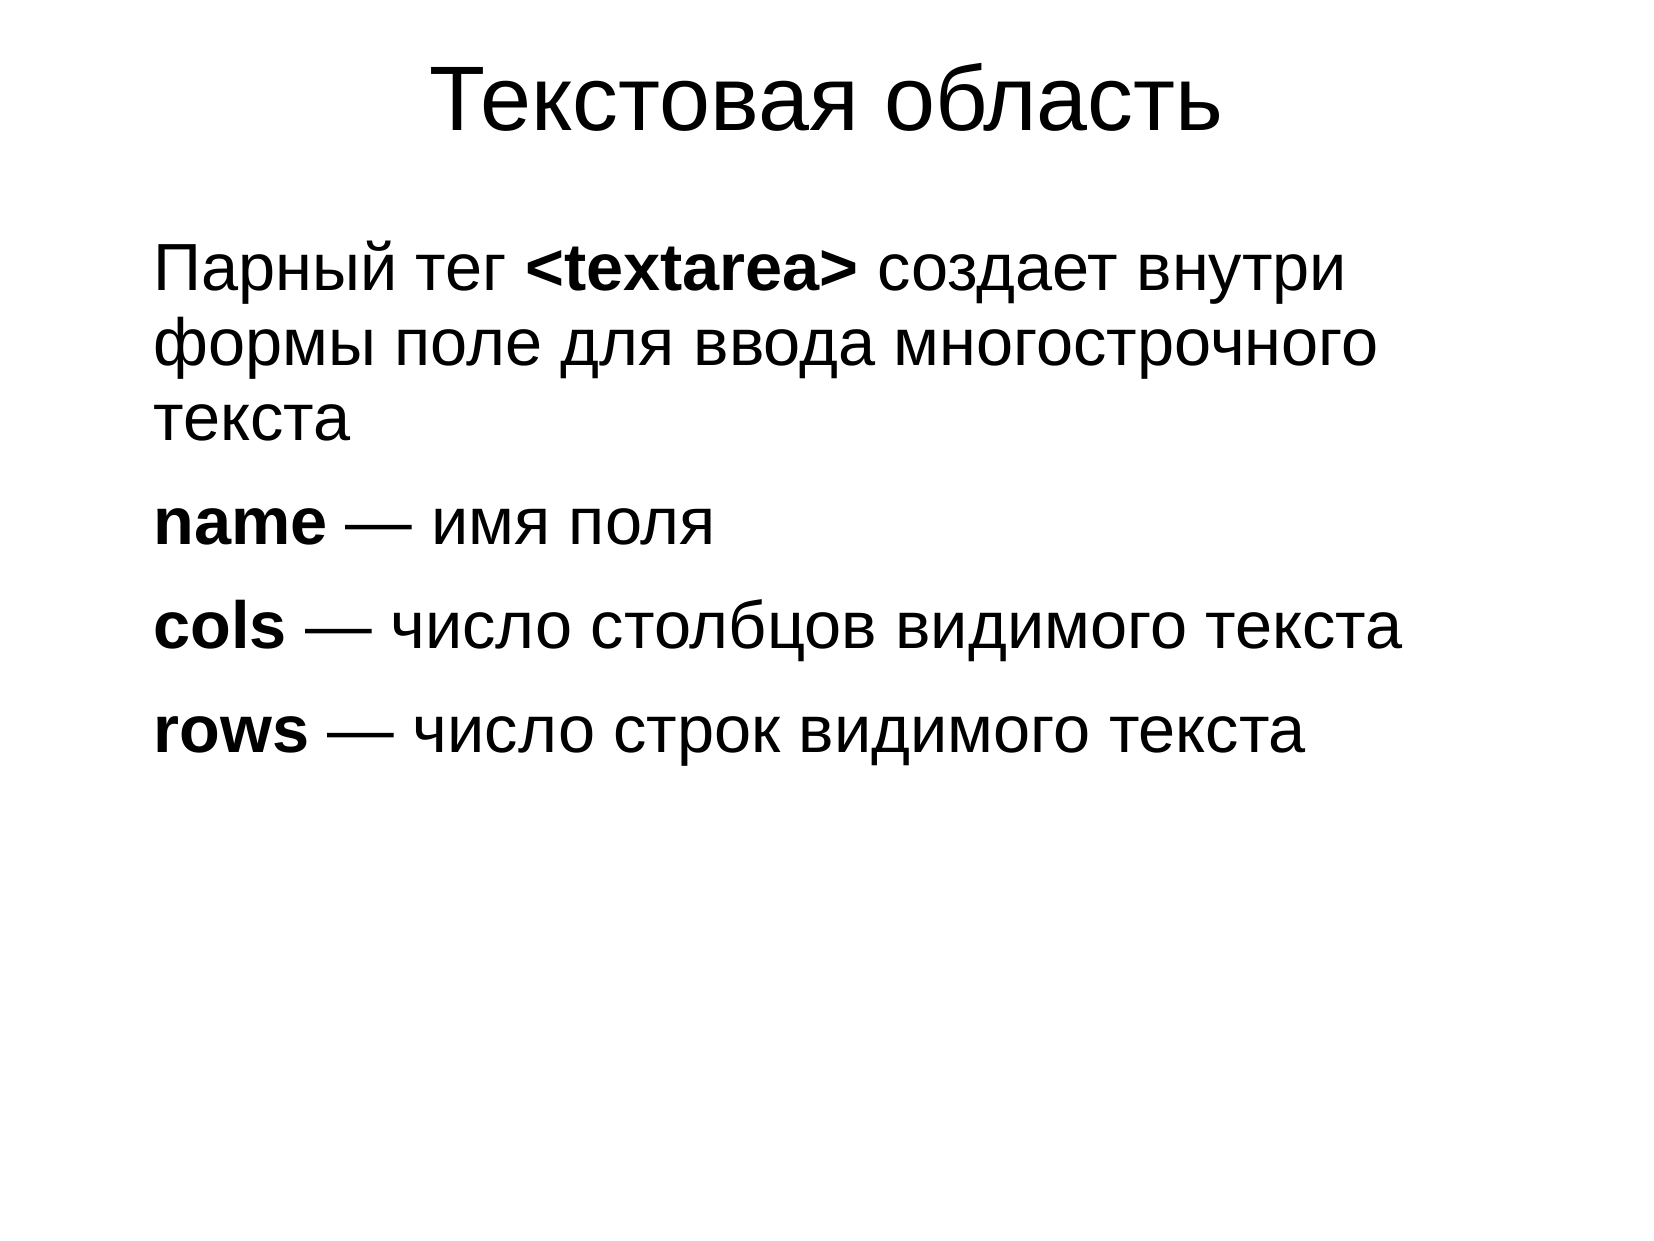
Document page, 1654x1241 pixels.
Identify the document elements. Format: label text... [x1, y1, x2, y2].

title Текстовая область [82, 47, 1571, 150]
list Парный тег <textarea> создает внутри формы поле для ввода многострочного текста name — имя поля cols — число столбцов видимого текста rows — число строк видимого текста [82, 230, 1571, 872]
